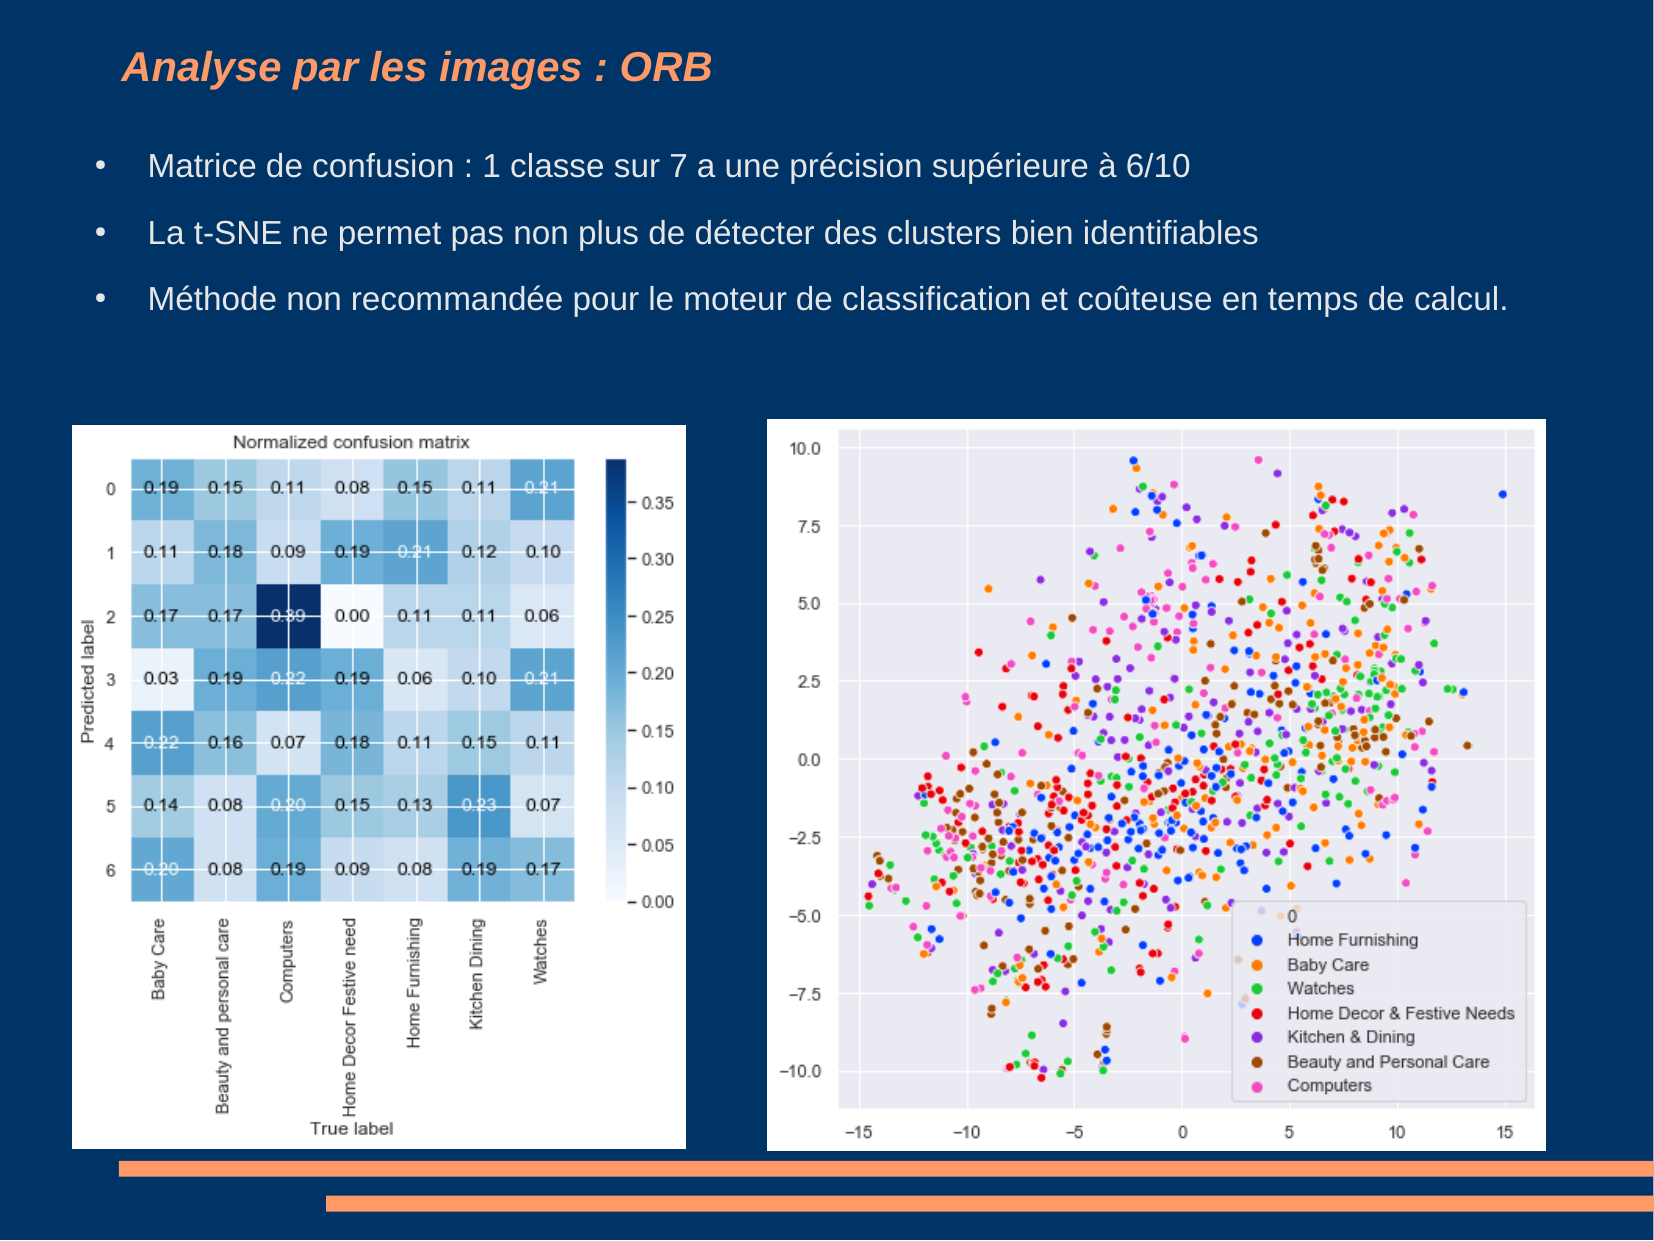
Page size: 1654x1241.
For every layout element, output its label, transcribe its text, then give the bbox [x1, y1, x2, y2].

picture [767, 419, 1546, 1151]
picture [72, 425, 686, 1149]
list Matrice de confusion : 1 classe sur 7 a une précision supérieure à 6/10 La t-SNE ne permet pas non plus de détecter des clusters bien identifiables Méthode non recommandée pour le moteur de classification et coûteuse en temps de calcul. [76, 147, 1516, 386]
title Analyse par les images : ORB [121, 0, 1534, 142]
